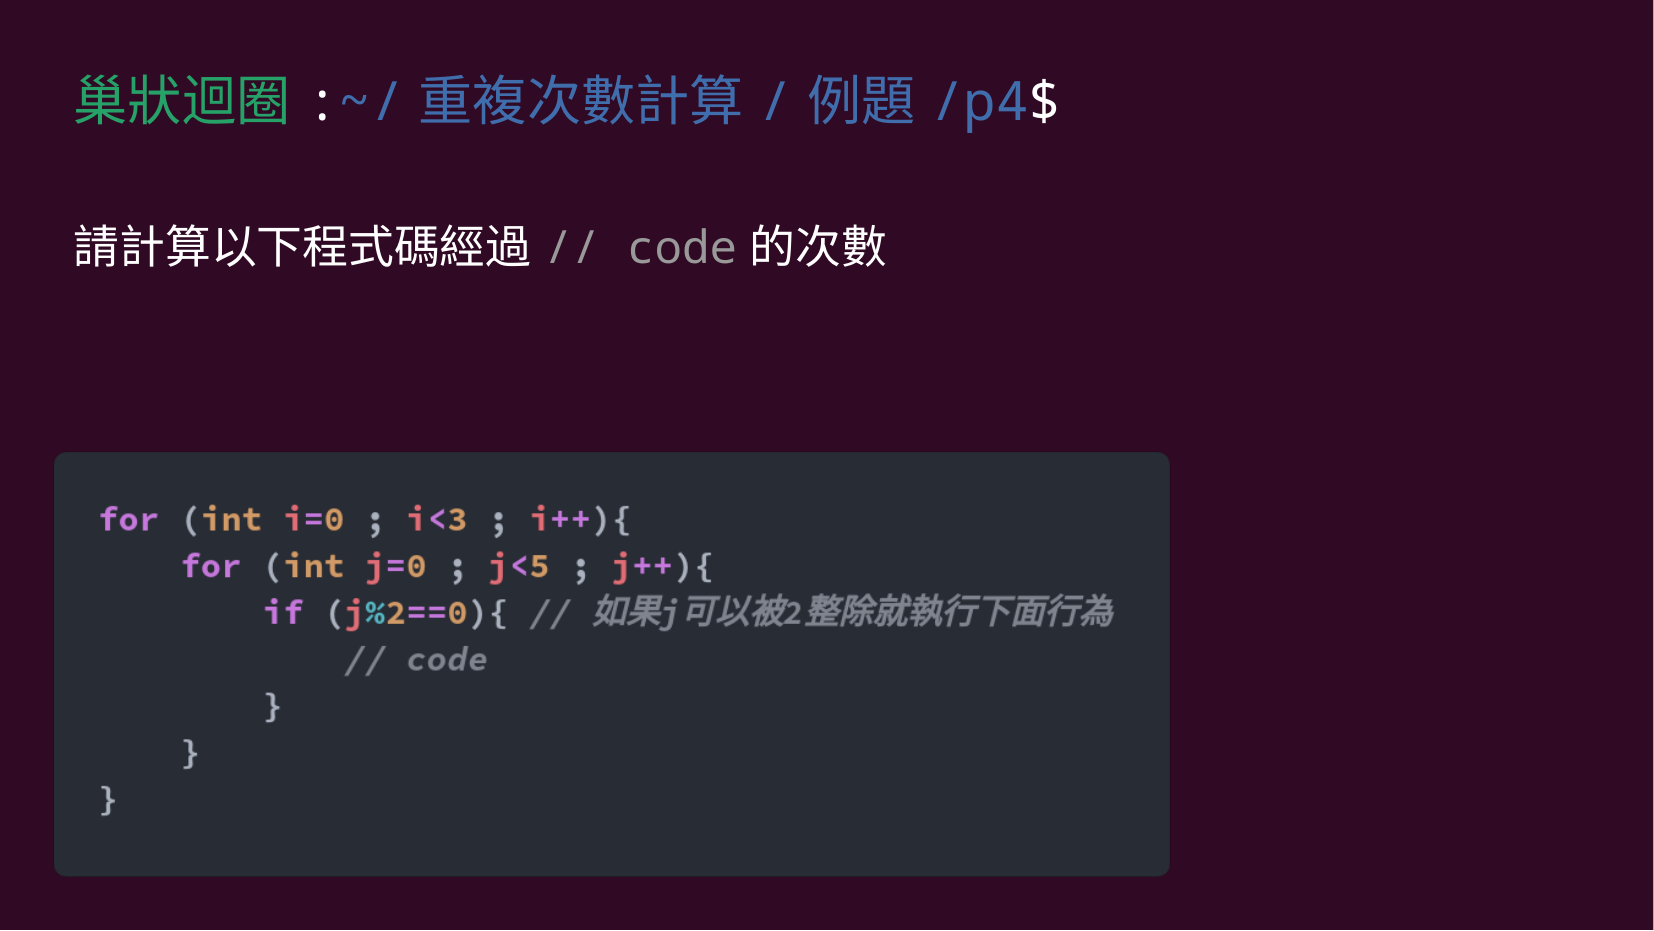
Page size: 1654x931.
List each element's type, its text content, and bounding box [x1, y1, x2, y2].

text_box 巢狀迴圈:~/重複次數計算/例題/p4$ [59, 55, 1201, 139]
picture [0, 398, 1224, 931]
text_box 請計算以下程式碼經過// code的次數 [59, 193, 1613, 488]
